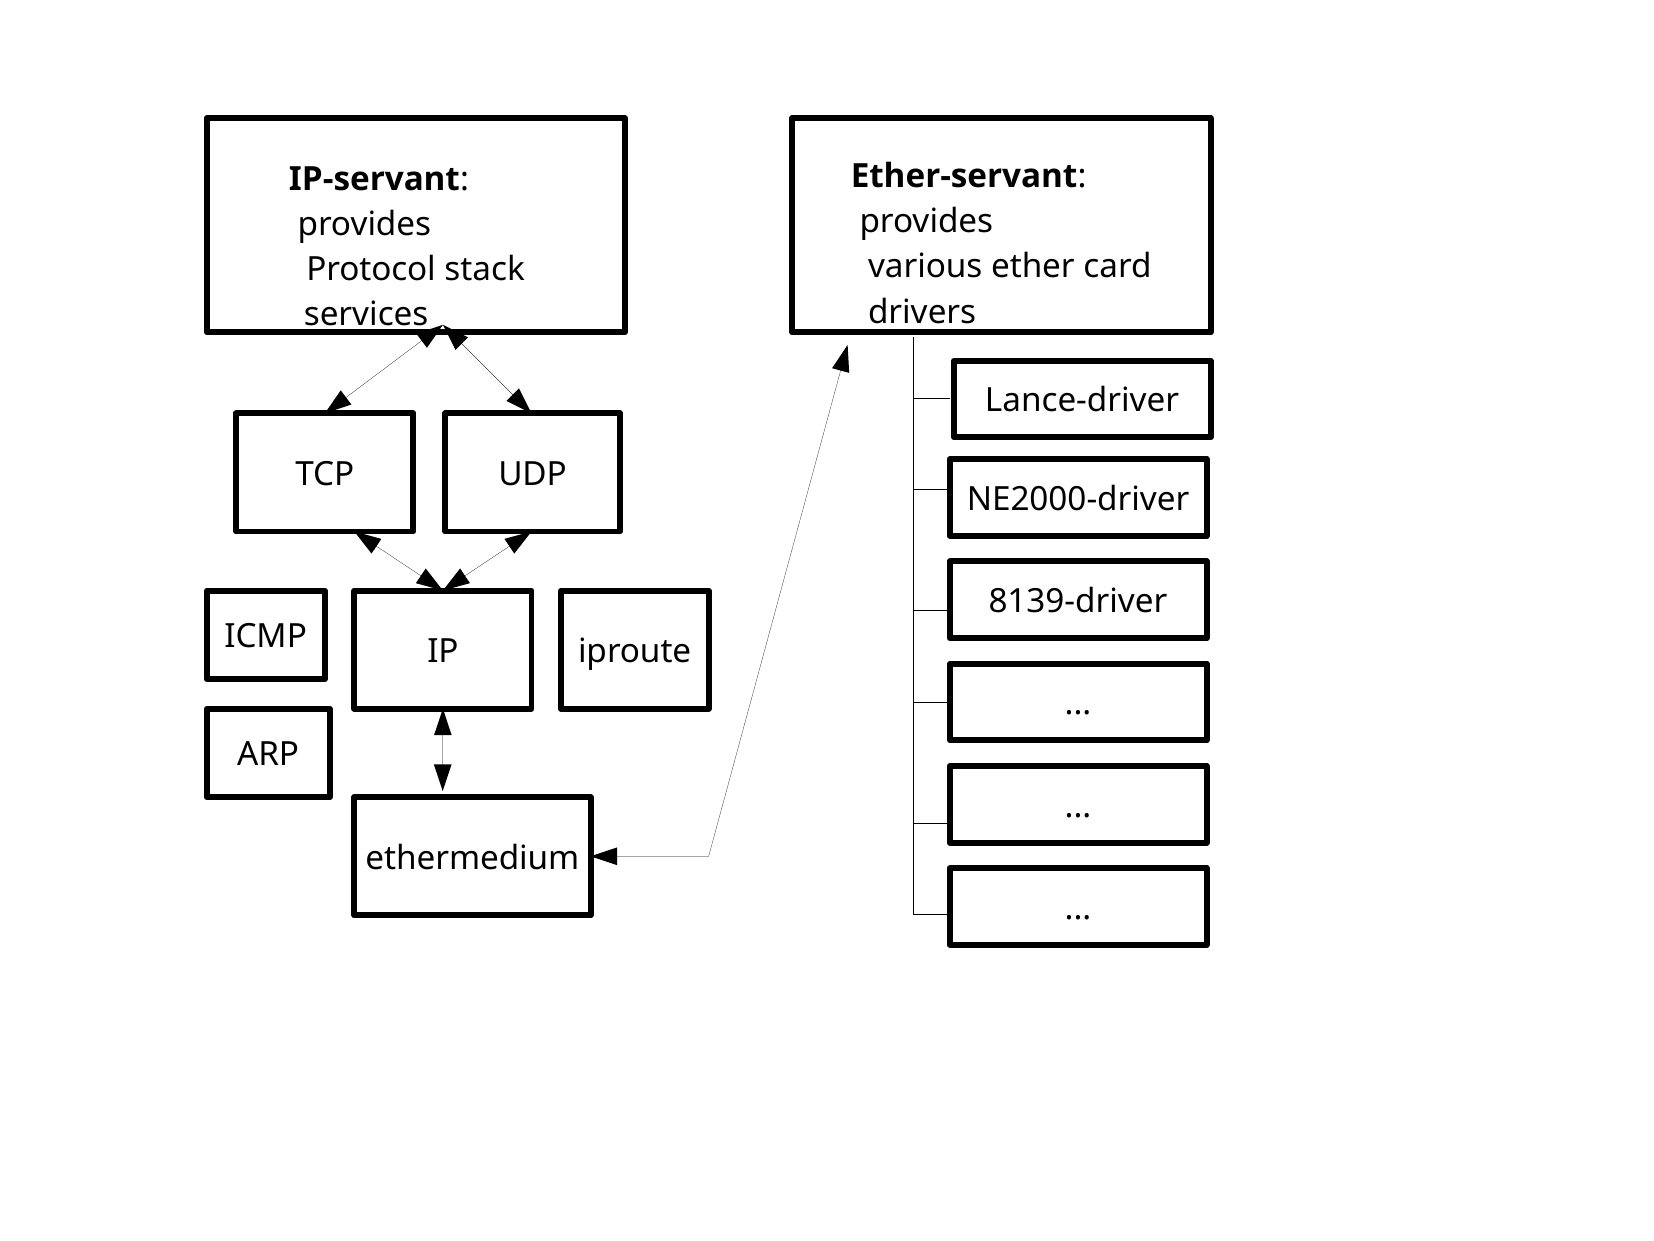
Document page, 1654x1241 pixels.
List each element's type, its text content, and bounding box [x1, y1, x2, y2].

text_box ICMP [206, 590, 325, 680]
text_box UDP [445, 413, 621, 532]
text_box NE2000-driver [949, 459, 1207, 536]
text_box TCP [236, 413, 414, 532]
text_box ARP [206, 708, 330, 798]
text_box 8139-driver [949, 561, 1207, 639]
text_box ... [949, 765, 1207, 843]
text_box IP [354, 590, 532, 709]
text_box ethermedium [354, 797, 591, 916]
text_box Ether-servant: provides various ether card drivers [792, 118, 1211, 333]
text_box iproute [561, 590, 709, 709]
text_box ... [949, 663, 1207, 741]
text_box IP-servant: provides Protocol stack services [206, 118, 625, 333]
text_box ... [949, 868, 1207, 945]
text_box Lance-driver [953, 360, 1211, 438]
